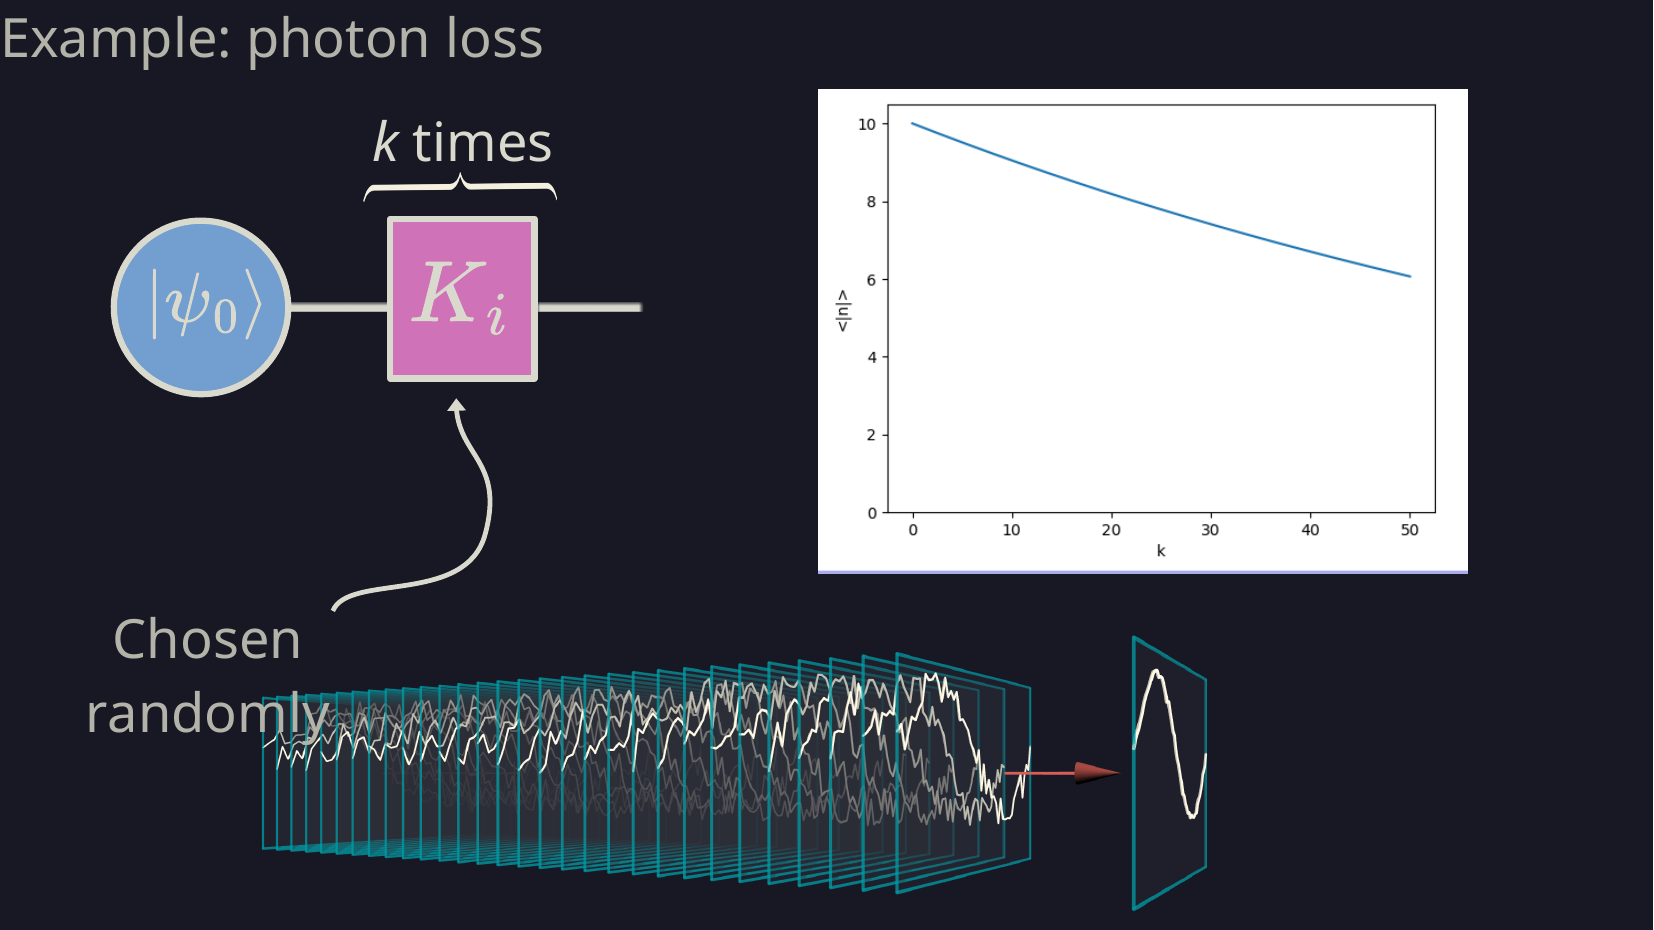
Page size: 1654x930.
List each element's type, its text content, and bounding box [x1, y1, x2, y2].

picture [259, 628, 1212, 918]
picture [285, 302, 390, 312]
picture [406, 259, 515, 338]
text_box k times [372, 103, 548, 184]
picture [535, 302, 647, 313]
text_box Example: photon loss [0, 0, 917, 75]
picture [142, 266, 272, 342]
picture [363, 172, 557, 202]
text_box [113, 220, 289, 395]
text_box [390, 218, 535, 379]
text_box Chosen randomly [85, 600, 516, 672]
picture [818, 89, 1468, 574]
